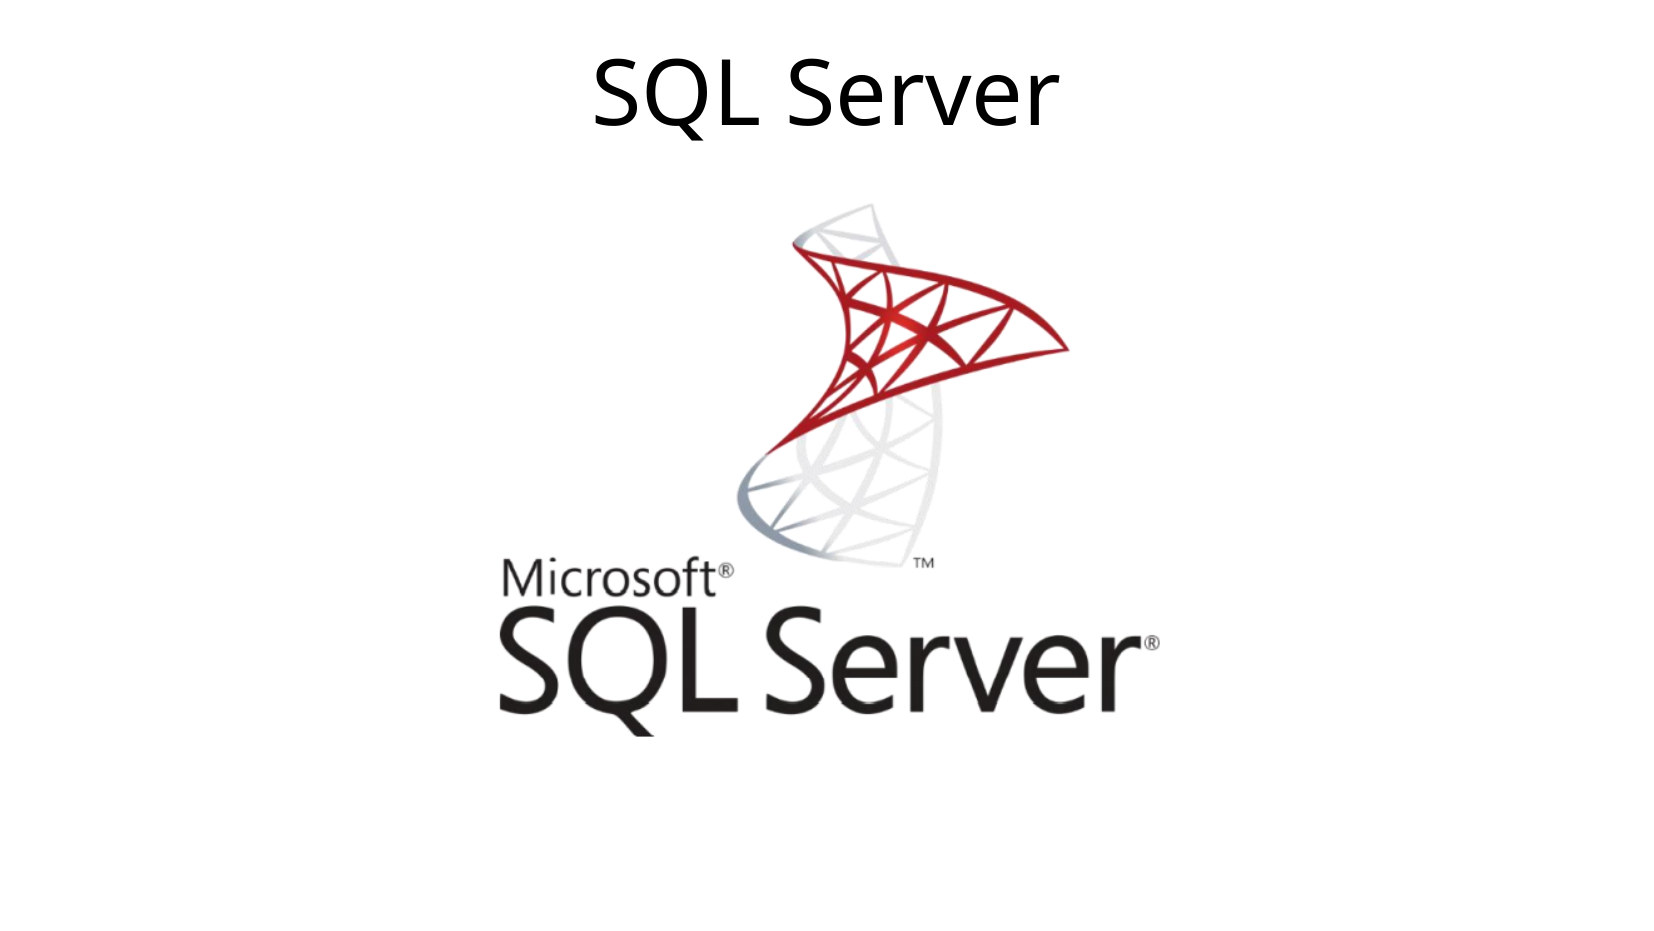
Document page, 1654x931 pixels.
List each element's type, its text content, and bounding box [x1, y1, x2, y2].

picture [455, 180, 1196, 748]
title SQL Server [82, 37, 1571, 142]
